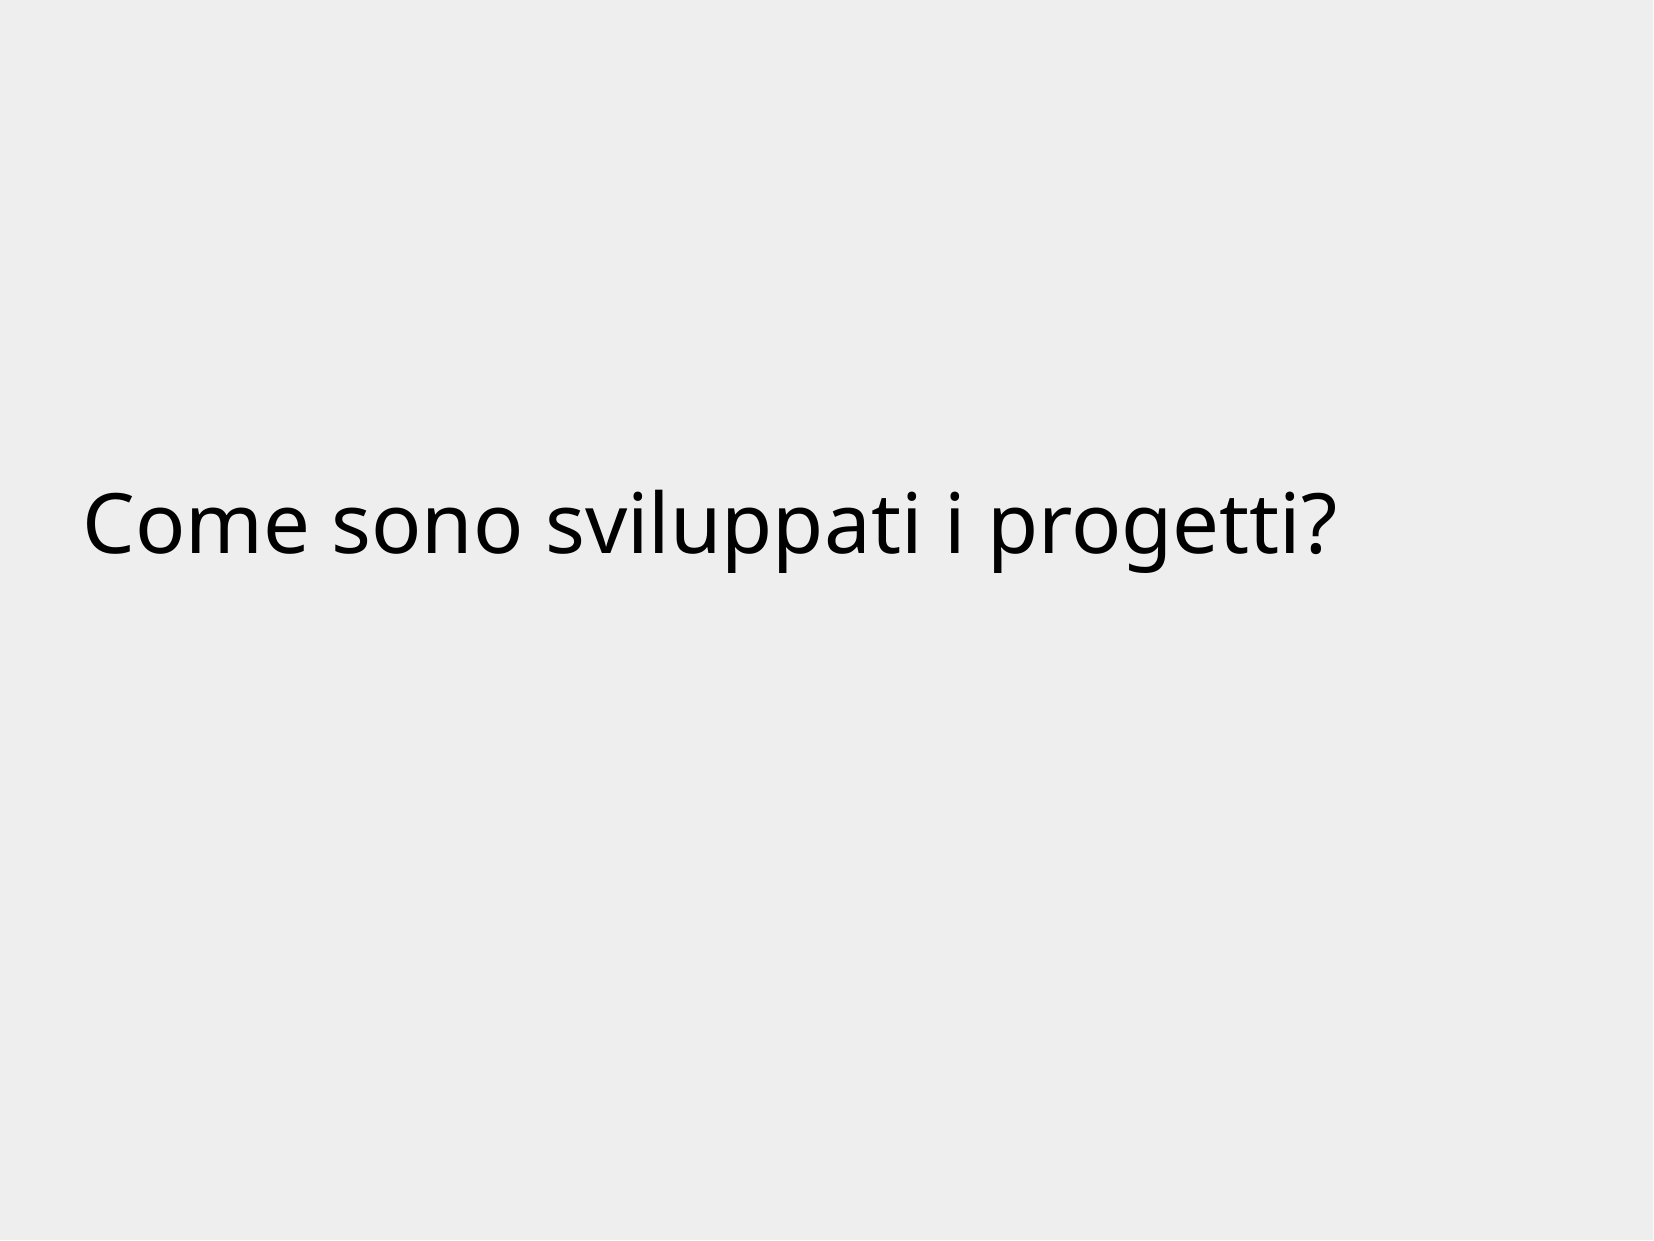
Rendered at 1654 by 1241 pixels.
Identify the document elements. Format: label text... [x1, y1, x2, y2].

title Come sono sviluppati i progetti? [82, 49, 1571, 993]
